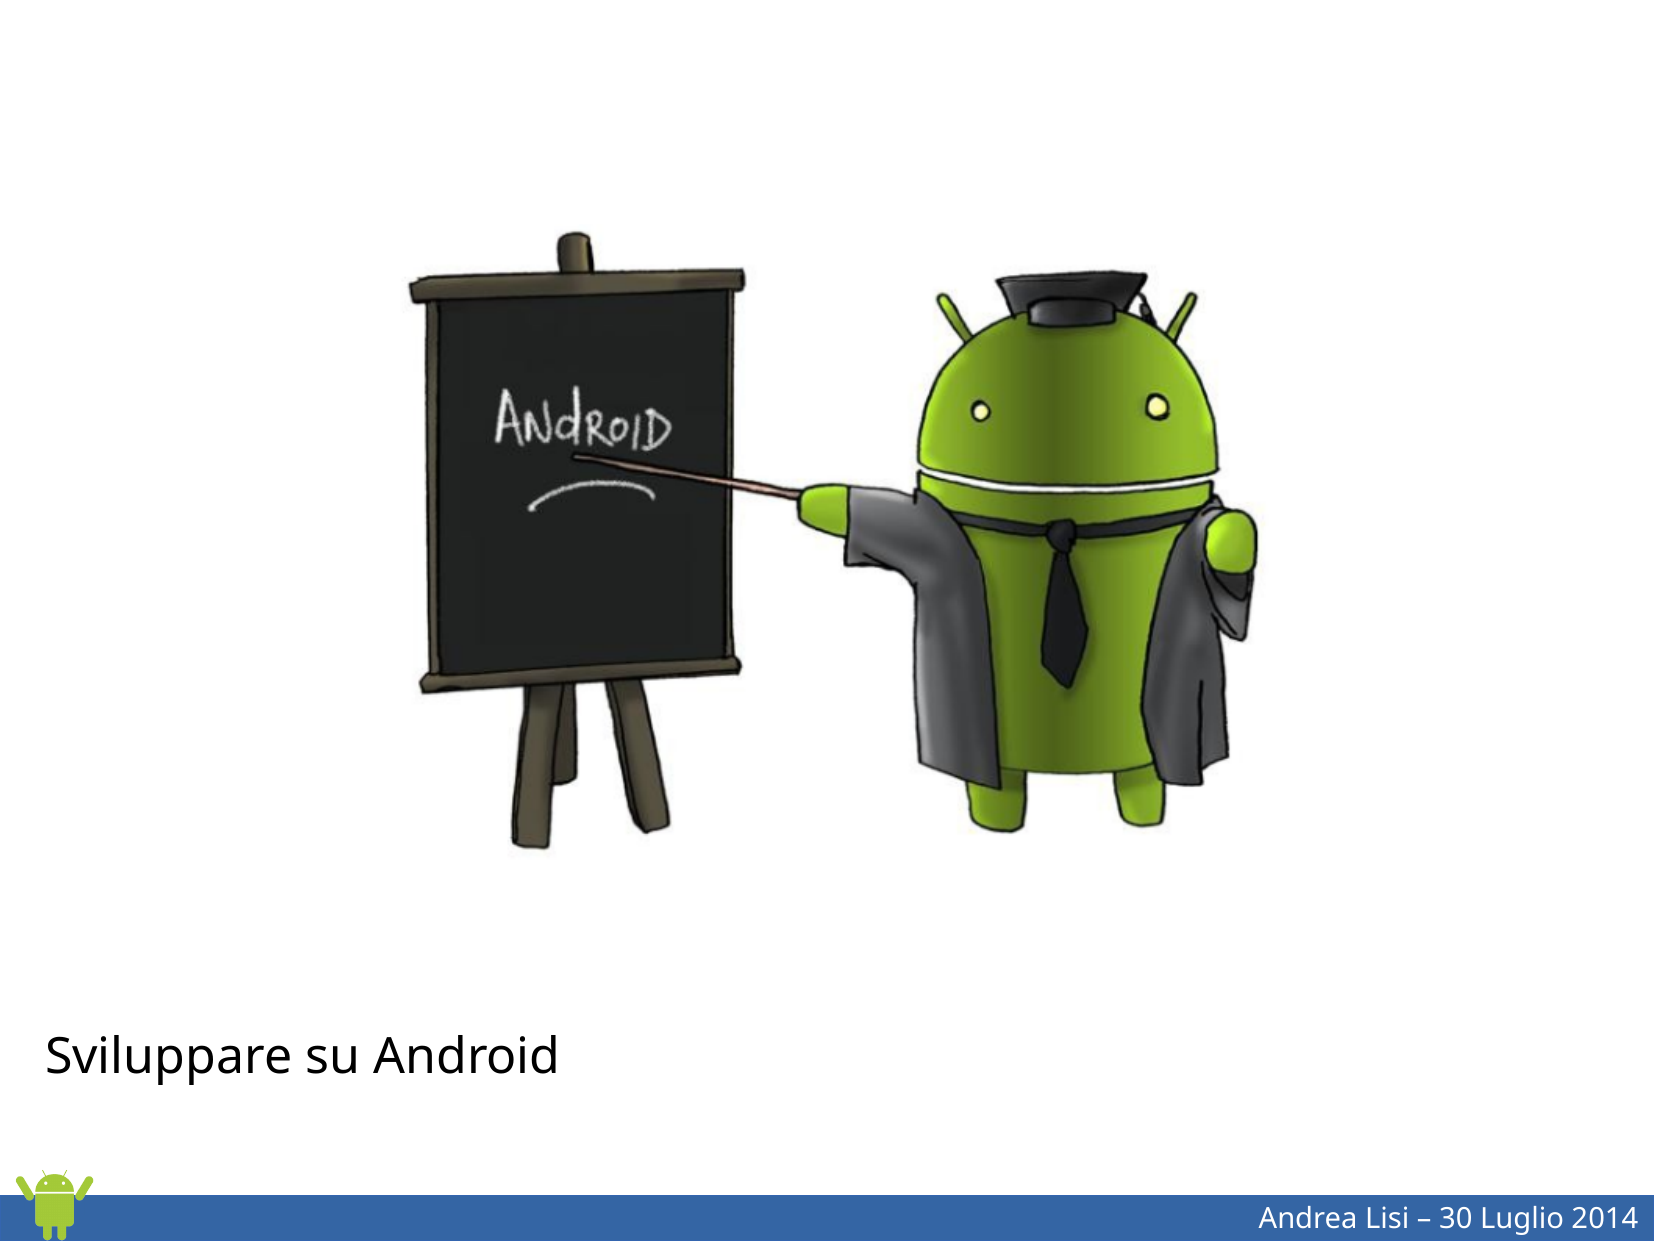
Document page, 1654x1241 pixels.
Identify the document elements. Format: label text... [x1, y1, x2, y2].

text_box Sviluppare su Android [45, 1020, 1621, 1156]
text_box Andrea Lisi – 30 Luglio 2014 [100, 1195, 1654, 1241]
picture [9, 1167, 100, 1241]
picture [375, 224, 1303, 871]
